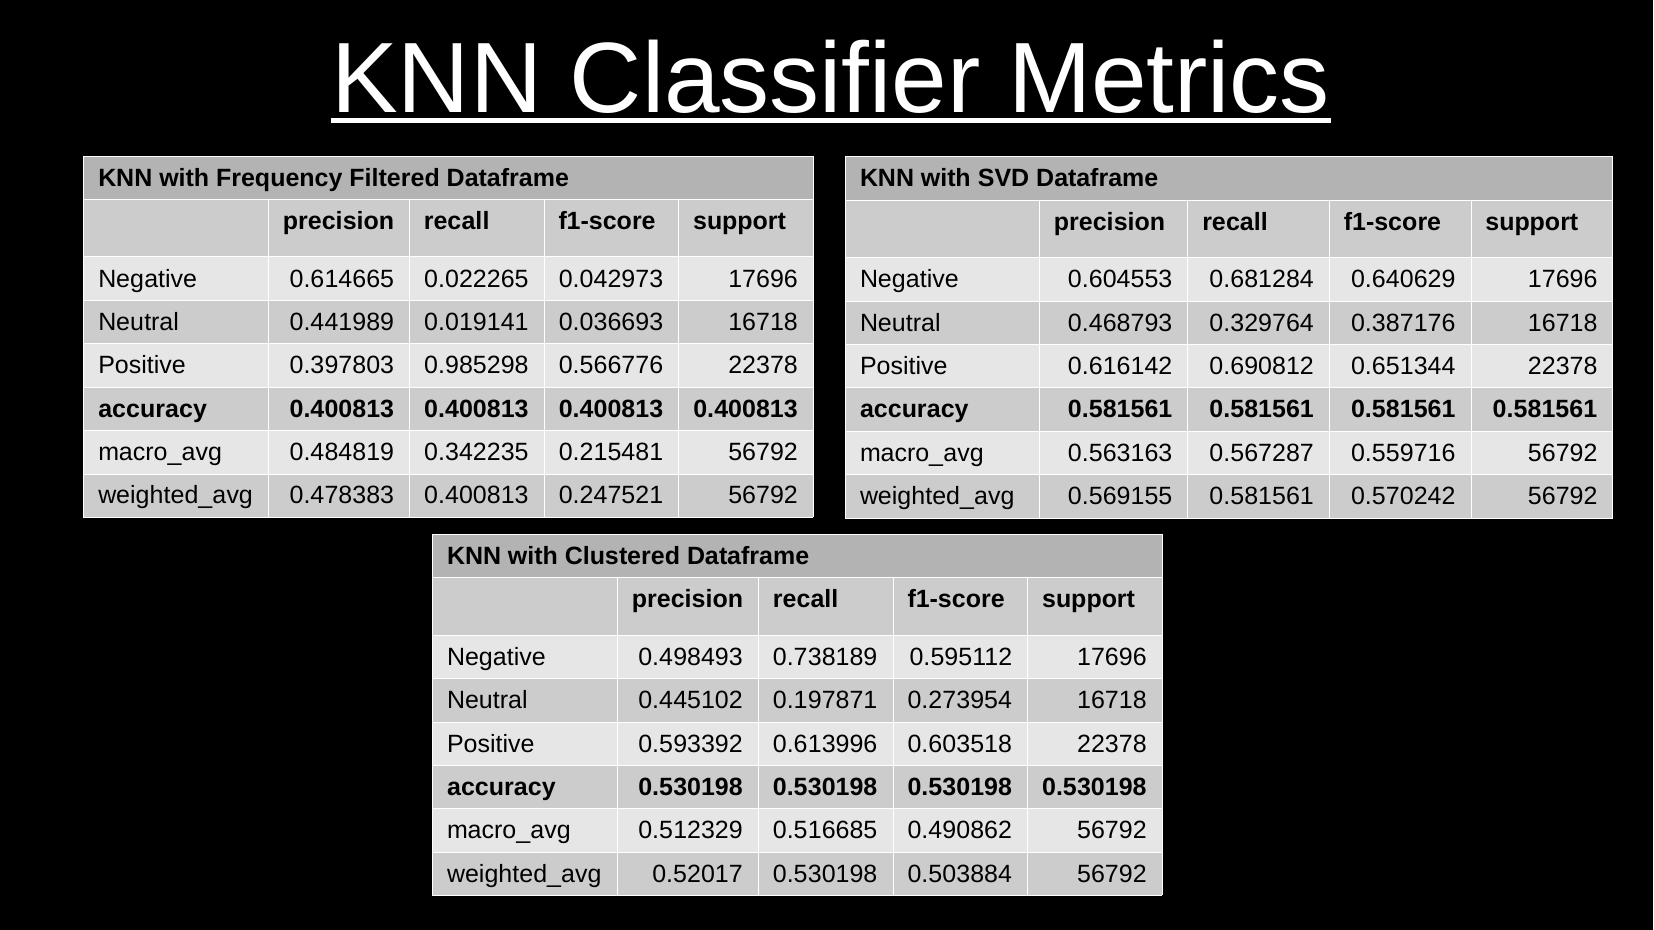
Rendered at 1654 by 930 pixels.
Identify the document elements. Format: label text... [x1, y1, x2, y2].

table_cell 0.247521 [545, 475, 678, 517]
table_cell Neutral [433, 679, 617, 722]
table_cell 17696 [1028, 636, 1162, 678]
table_cell 56792 [679, 431, 813, 474]
table_cell 17696 [679, 257, 813, 300]
table_cell 0.400813 [410, 475, 544, 517]
table_cell 0.681284 [1188, 258, 1329, 301]
table_cell 0.530198 [894, 766, 1027, 808]
table_cell 0.022265 [410, 257, 544, 300]
table_cell Neutral [84, 301, 268, 343]
table_cell Negative [846, 258, 1039, 301]
table_cell 0.490862 [894, 809, 1027, 852]
table_cell Positive [433, 723, 617, 765]
table_cell 0.503884 [894, 853, 1027, 895]
table_cell 0.690812 [1188, 345, 1329, 387]
table_cell recall [1188, 201, 1329, 257]
table_cell accuracy [84, 388, 268, 430]
table_cell Negative [84, 257, 268, 300]
table_cell 22378 [1028, 723, 1162, 765]
table_cell 0.512329 [618, 809, 758, 852]
table_cell precision [618, 578, 758, 635]
table_cell 16718 [679, 301, 813, 343]
table_cell 56792 [679, 475, 813, 517]
table_cell 0.640629 [1330, 258, 1471, 301]
table_cell f1-score [1330, 201, 1471, 257]
table_cell 0.329764 [1188, 302, 1329, 344]
table_cell f1-score [545, 200, 678, 256]
table_cell 0.530198 [618, 766, 758, 808]
table_cell 0.581561 [1472, 388, 1612, 431]
table_cell 56792 [1472, 475, 1612, 518]
table_cell 0.569155 [1040, 475, 1187, 518]
table_cell 0.595112 [894, 636, 1027, 678]
table_cell 0.581561 [1188, 475, 1329, 518]
table_cell 0.566776 [545, 344, 678, 387]
table_cell Positive [84, 344, 268, 387]
table_cell 0.478383 [269, 475, 409, 517]
table_cell 16718 [1472, 302, 1612, 344]
table_cell 0.441989 [269, 301, 409, 343]
table_cell 0.651344 [1330, 345, 1471, 387]
table_cell 0.614665 [269, 257, 409, 300]
table_cell 0.042973 [545, 257, 678, 300]
table_cell precision [269, 200, 409, 256]
table_cell 56792 [1028, 809, 1162, 852]
table_cell 0.52017 [618, 853, 758, 895]
table_cell precision [1040, 201, 1187, 257]
table_cell [84, 200, 268, 256]
table_cell 0.530198 [759, 853, 893, 895]
table_cell macro_avg [433, 809, 617, 852]
table_header KNN with SVD Dataframe [846, 157, 1612, 200]
table_cell support [679, 200, 813, 256]
table_cell weighted_avg [846, 475, 1039, 518]
table_cell 0.498493 [618, 636, 758, 678]
table_cell 0.342235 [410, 431, 544, 474]
table_cell Neutral [846, 302, 1039, 344]
table_cell 17696 [1472, 258, 1612, 301]
table_cell support [1472, 201, 1612, 257]
table_cell 0.616142 [1040, 345, 1187, 387]
table_cell accuracy [433, 766, 617, 808]
table_cell weighted_avg [84, 475, 268, 517]
table_cell 22378 [679, 344, 813, 387]
table_cell 0.985298 [410, 344, 544, 387]
table_cell 0.567287 [1188, 432, 1329, 474]
table_cell 0.197871 [759, 679, 893, 722]
table_cell 56792 [1028, 853, 1162, 895]
table_cell 0.516685 [759, 809, 893, 852]
table_cell 0.563163 [1040, 432, 1187, 474]
table_cell 0.581561 [1040, 388, 1187, 431]
table_cell macro_avg [84, 431, 268, 474]
table_cell [433, 578, 617, 635]
table_cell support [1028, 578, 1162, 635]
table_cell 0.593392 [618, 723, 758, 765]
table_cell 0.387176 [1330, 302, 1471, 344]
table_cell 0.530198 [1028, 766, 1162, 808]
table_cell 0.484819 [269, 431, 409, 474]
table_cell 0.215481 [545, 431, 678, 474]
table_cell f1-score [894, 578, 1027, 635]
table_cell 0.604553 [1040, 258, 1187, 301]
table_cell 0.400813 [269, 388, 409, 430]
table_header KNN with Clustered Dataframe [433, 535, 1162, 577]
table_cell 0.559716 [1330, 432, 1471, 474]
table_cell 0.445102 [618, 679, 758, 722]
table_cell recall [410, 200, 544, 256]
table_cell weighted_avg [433, 853, 617, 895]
table_cell 0.397803 [269, 344, 409, 387]
table_cell 0.530198 [759, 766, 893, 808]
table_cell 0.468793 [1040, 302, 1187, 344]
table_cell [846, 201, 1039, 257]
table_cell 0.570242 [1330, 475, 1471, 518]
table_cell accuracy [846, 388, 1039, 431]
table_cell 0.581561 [1330, 388, 1471, 431]
table_cell 56792 [1472, 432, 1612, 474]
table_cell recall [759, 578, 893, 635]
table_header KNN with Frequency Filtered Dataframe [84, 157, 813, 199]
table_cell 16718 [1028, 679, 1162, 722]
table_cell 22378 [1472, 345, 1612, 387]
title KNN Classifier Metrics [87, 0, 1576, 156]
table_cell 0.613996 [759, 723, 893, 765]
table_cell 0.273954 [894, 679, 1027, 722]
table_cell macro_avg [846, 432, 1039, 474]
table_cell 0.581561 [1188, 388, 1329, 431]
table_cell 0.019141 [410, 301, 544, 343]
table_cell 0.400813 [410, 388, 544, 430]
table_cell 0.036693 [545, 301, 678, 343]
table_cell 0.738189 [759, 636, 893, 678]
table_cell 0.400813 [545, 388, 678, 430]
table_cell Positive [846, 345, 1039, 387]
table_cell 0.400813 [679, 388, 813, 430]
table_cell 0.603518 [894, 723, 1027, 765]
table_cell Negative [433, 636, 617, 678]
